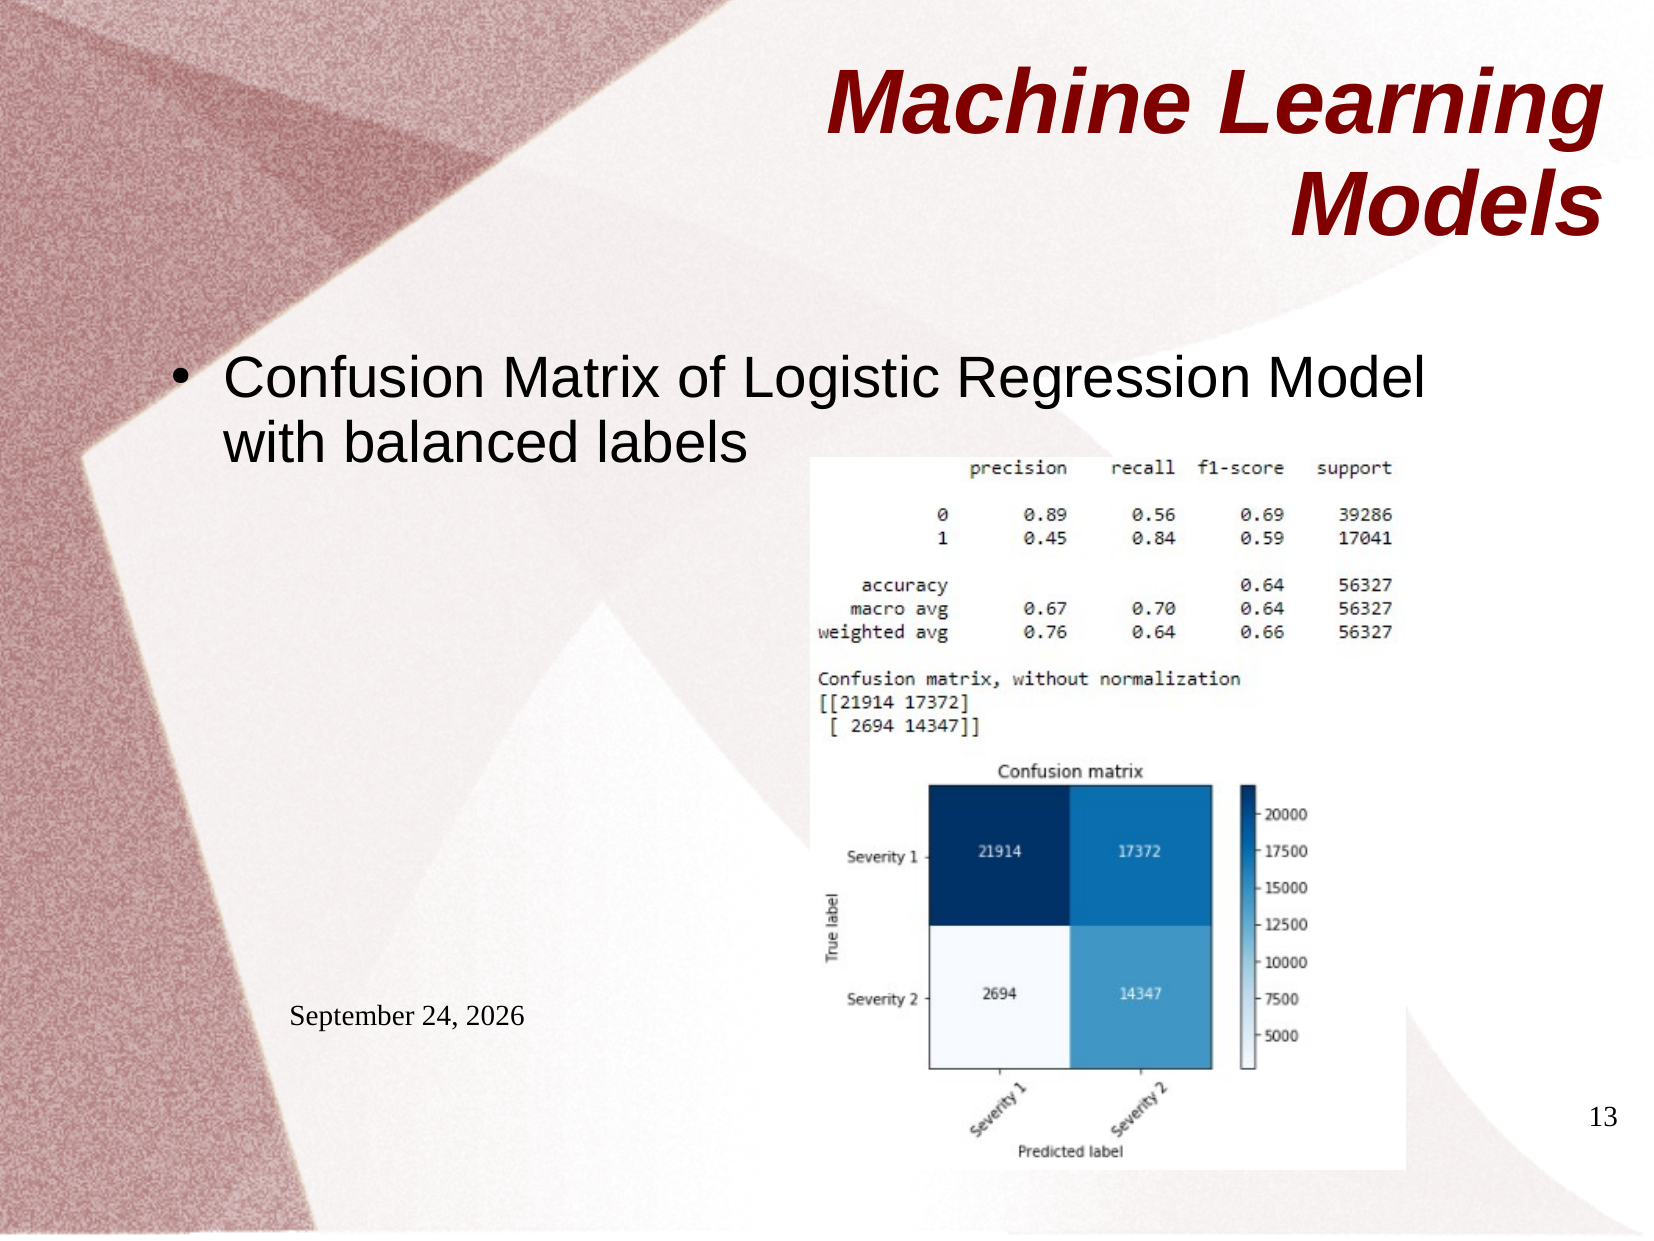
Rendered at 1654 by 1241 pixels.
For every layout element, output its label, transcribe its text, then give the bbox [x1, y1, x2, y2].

picture [0, 0, 1654, 1241]
title Machine Learning Models [596, 49, 1607, 257]
list Confusion Matrix of Logistic Regression Model with balanced labels [152, 344, 1534, 976]
